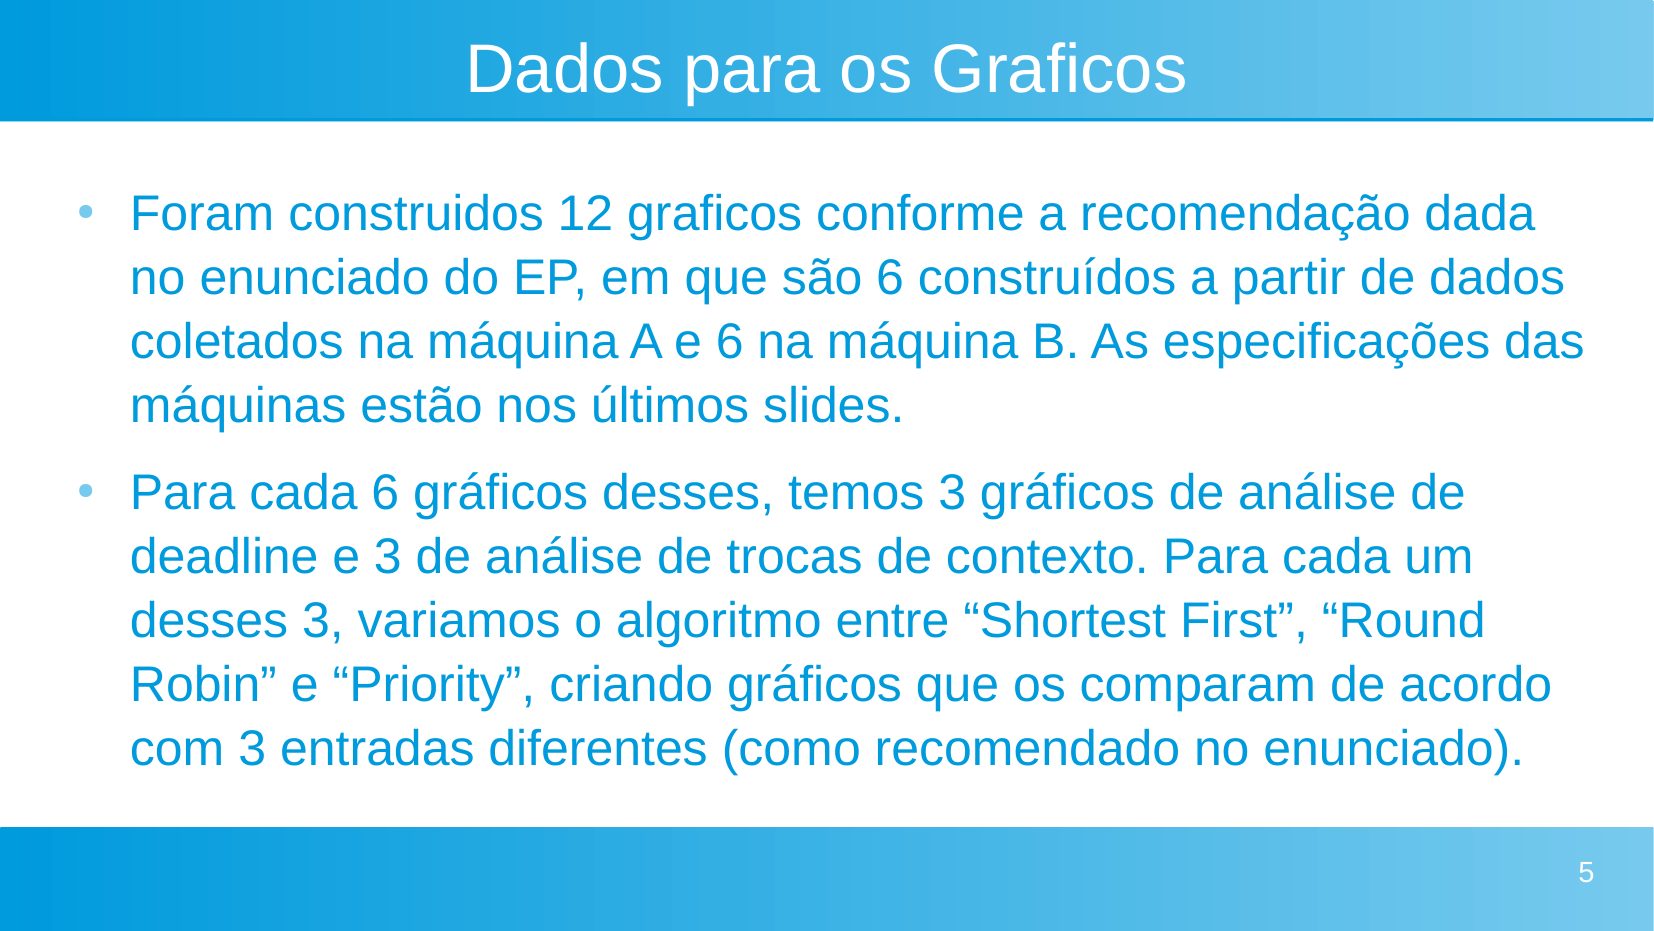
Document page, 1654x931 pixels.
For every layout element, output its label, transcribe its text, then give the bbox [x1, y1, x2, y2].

list Foram construidos 12 graficos conforme a recomendação dada no enunciado do EP, em que são 6 construídos a partir de dados coletados na máquina A e 6 na máquina B. As especificações das máquinas estão nos últimos slides. Para cada 6 gráficos desses, temos 3 gráficos de análise de deadline e 3 de análise de trocas de contexto. Para cada um desses 3, variamos o algoritmo entre “Shortest First”, “Round Robin” e “Priority”, criando gráficos que os comparam de acordo com 3 entradas diferentes (como recomendado no enunciado). [59, 177, 1595, 768]
title Dados para os Graficos [59, 29, 1595, 108]
